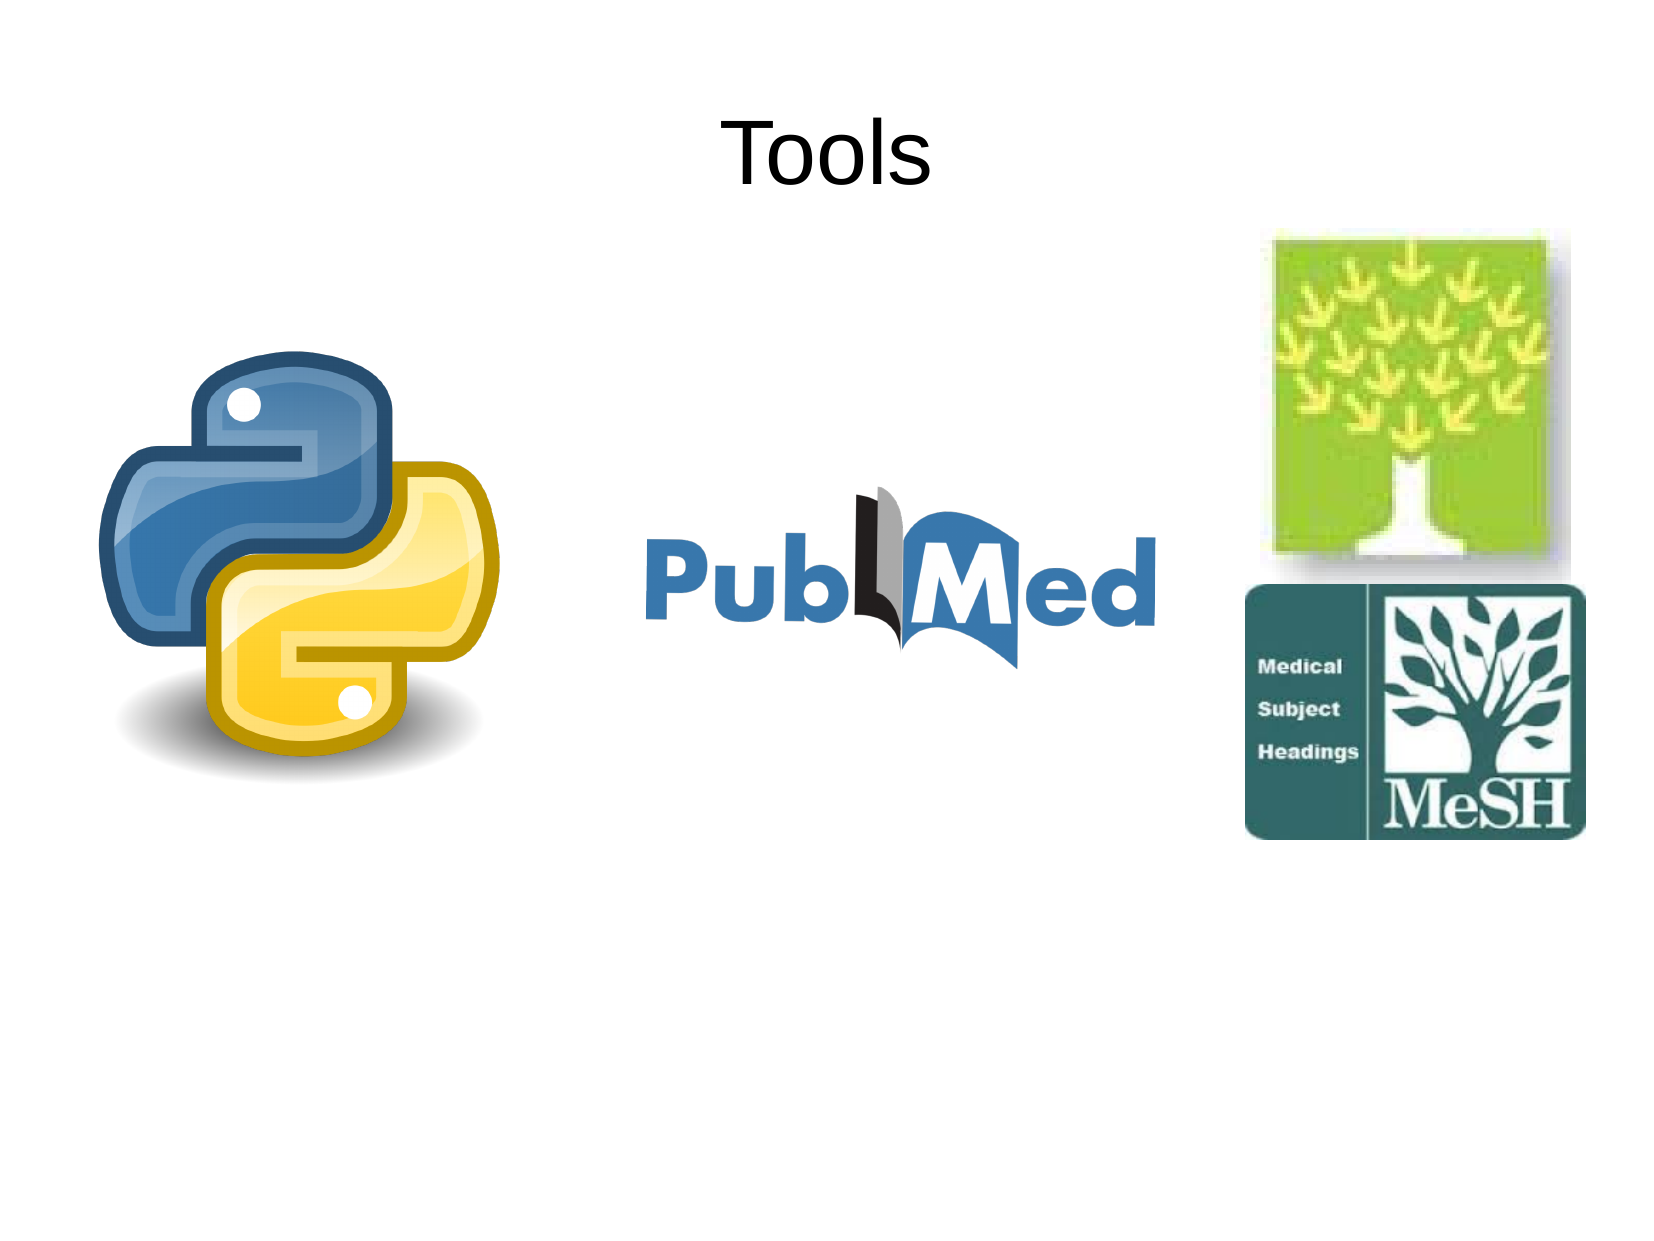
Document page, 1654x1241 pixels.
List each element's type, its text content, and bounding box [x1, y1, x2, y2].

picture [72, 341, 526, 796]
picture [645, 483, 1156, 671]
title Tools [82, 49, 1571, 257]
picture [1245, 228, 1586, 841]
